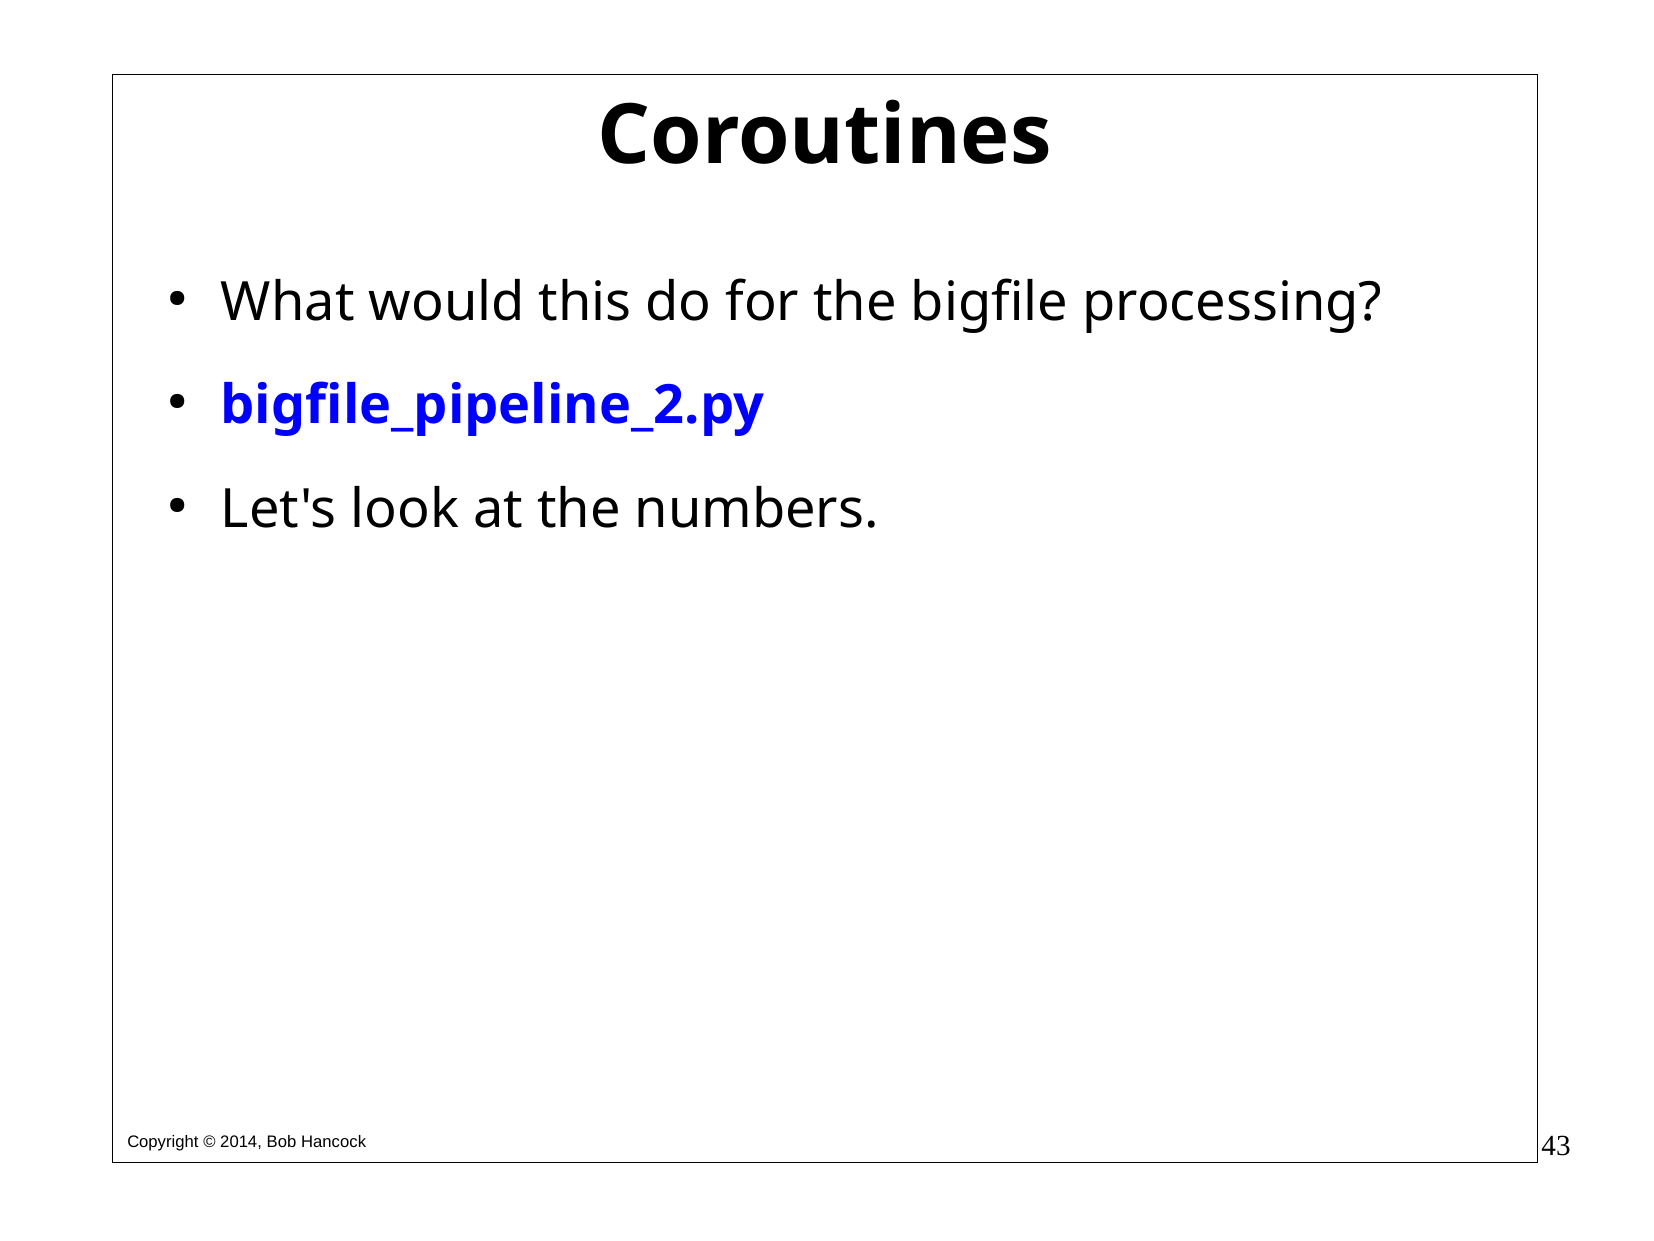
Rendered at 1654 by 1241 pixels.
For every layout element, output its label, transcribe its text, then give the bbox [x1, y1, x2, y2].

title Coroutines [112, 75, 1538, 188]
list What would this do for the bigfile processing? bigfile_pipeline_2.py Let's look at the numbers. [150, 262, 1501, 1126]
text_box Copyright © 2014, Bob Hancock [112, 1125, 382, 1159]
